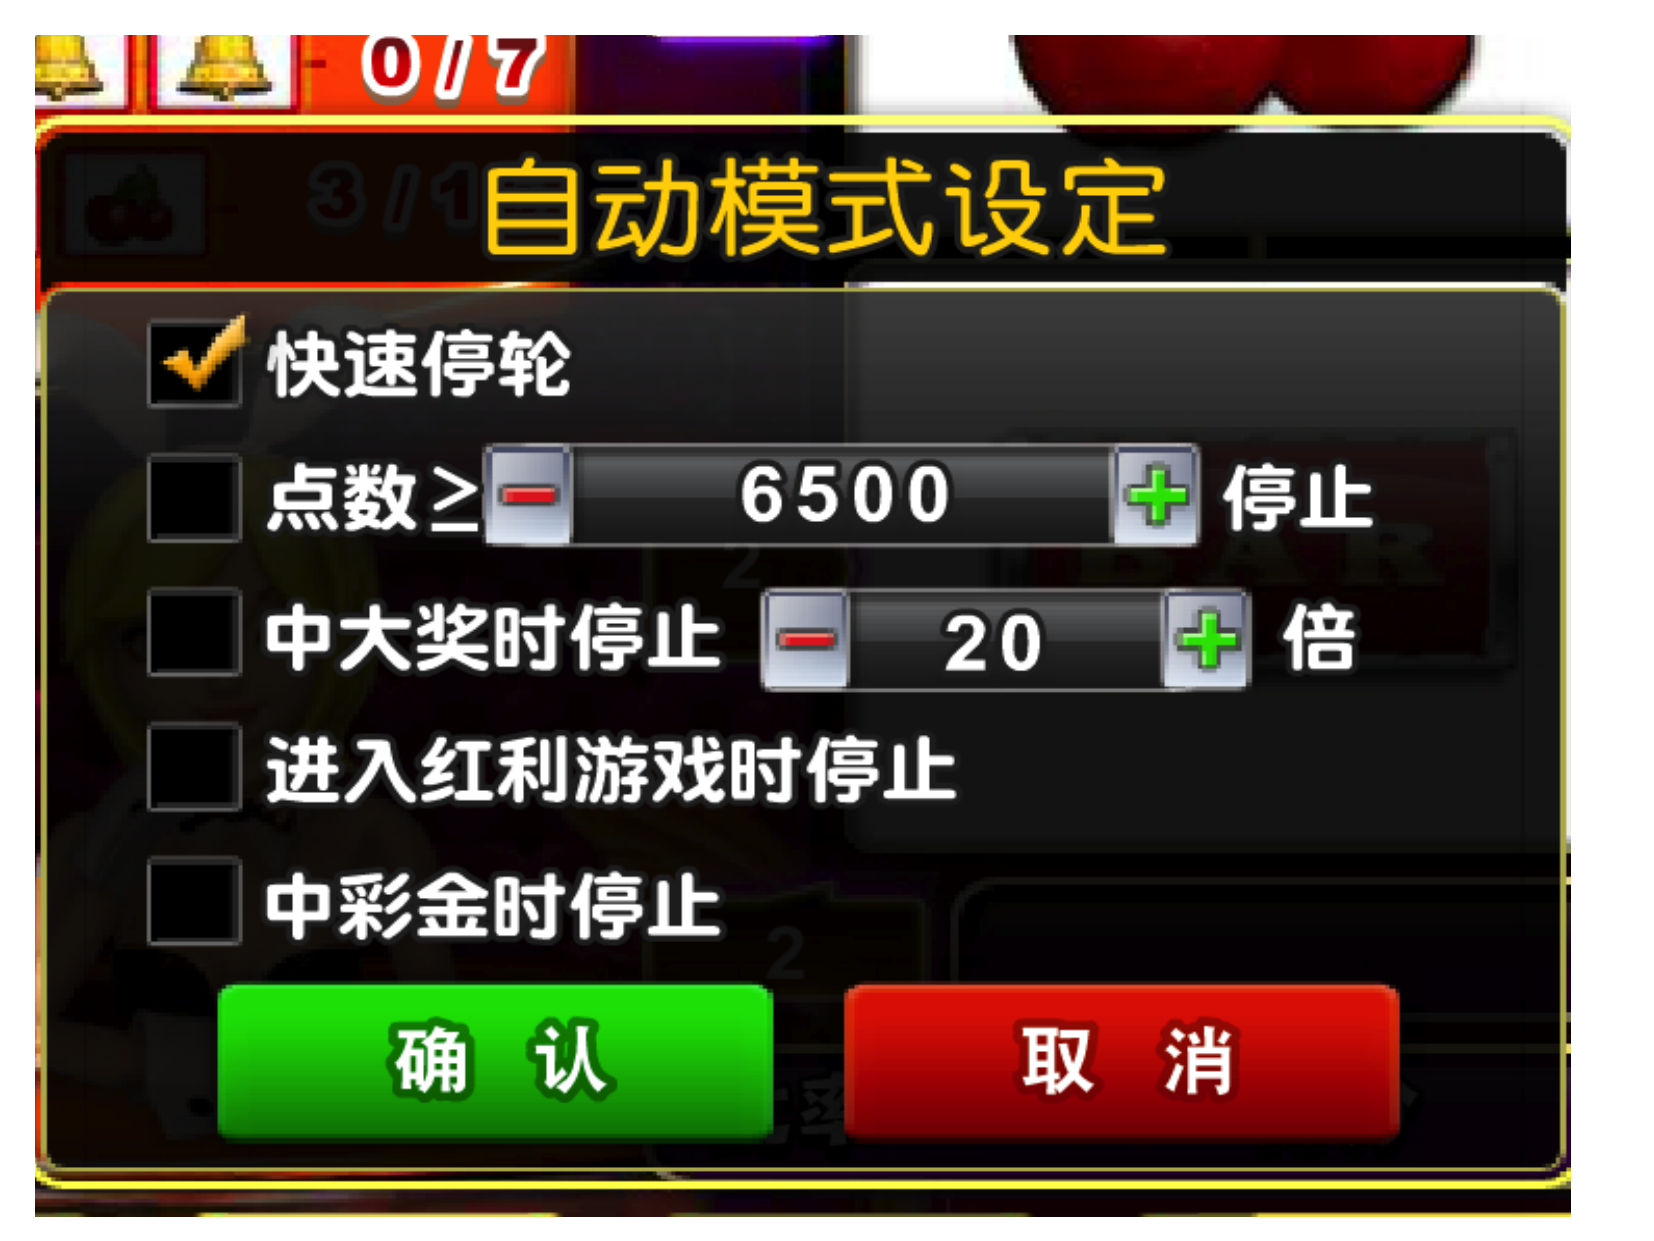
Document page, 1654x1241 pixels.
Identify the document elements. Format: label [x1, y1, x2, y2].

picture [35, 35, 1571, 1217]
